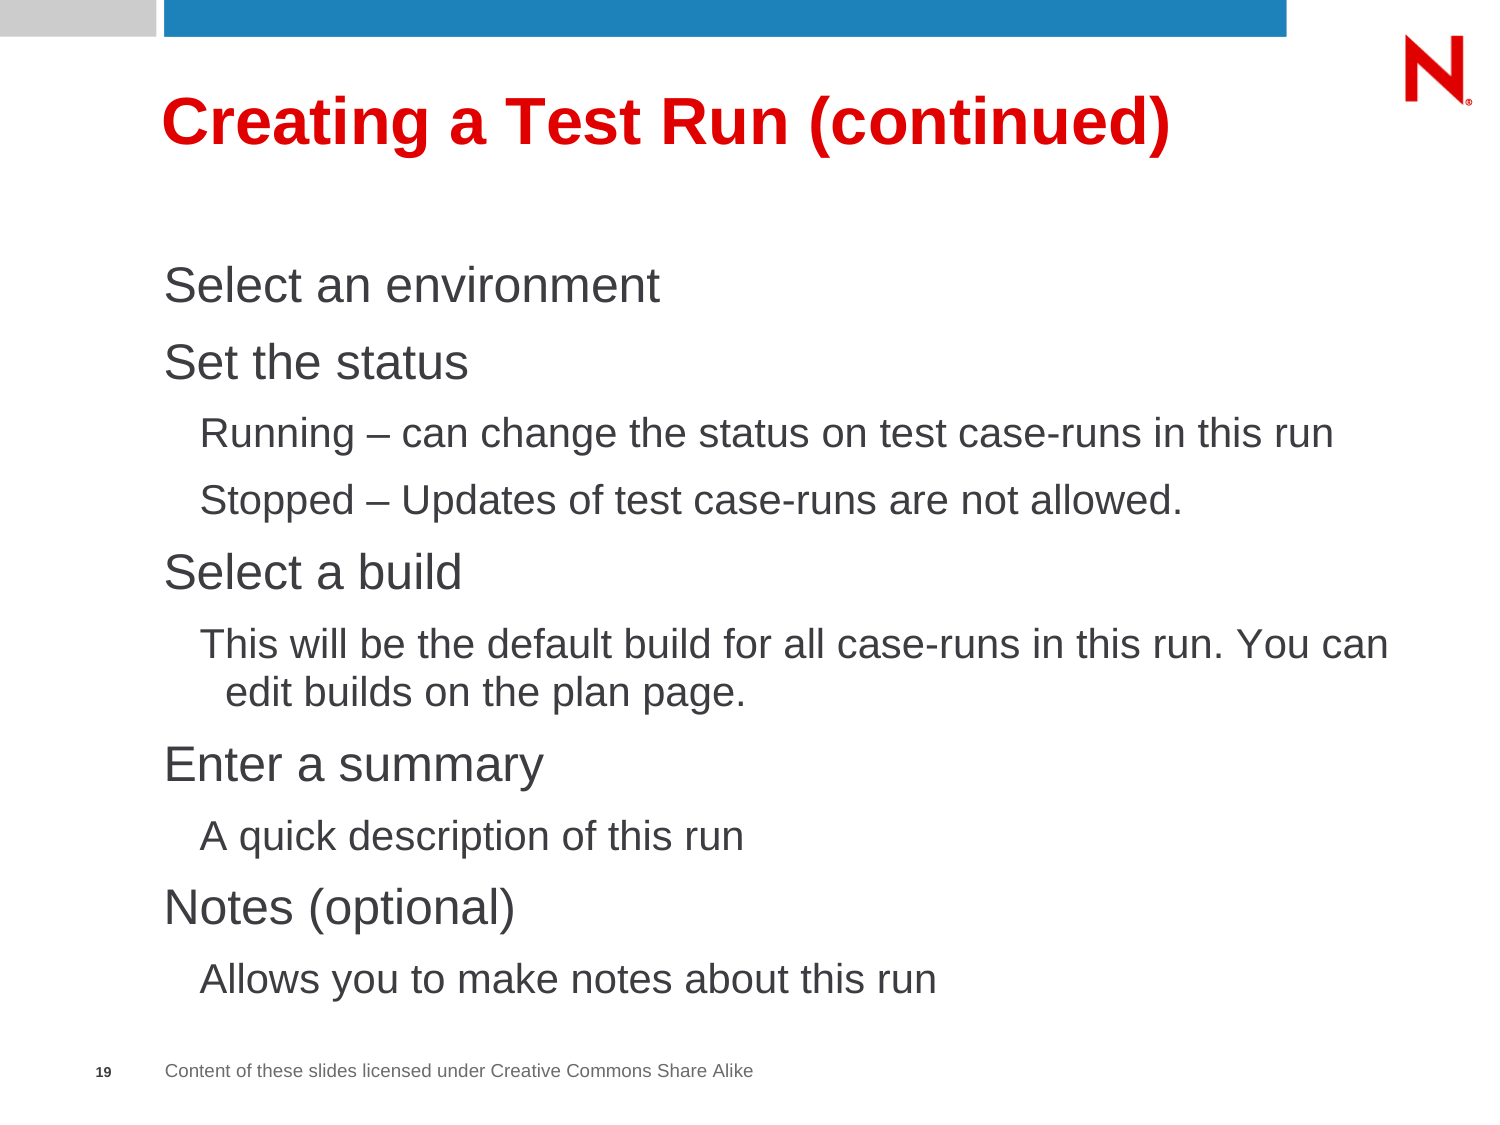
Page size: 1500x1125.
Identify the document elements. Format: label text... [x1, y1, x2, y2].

title Creating a Test Run (continued) [161, 41, 1383, 205]
picture [1403, 32, 1473, 107]
list Select an environment Set the status Running – can change the status on test case-runs in this run Stopped – Updates of test case-runs are not allowed. Select a build This will be the default build for all case-runs in this run. You can edit builds on the plan page. Enter a summary A quick description of this run Notes (optional) Allows you to make notes about this run [163, 254, 1404, 1027]
